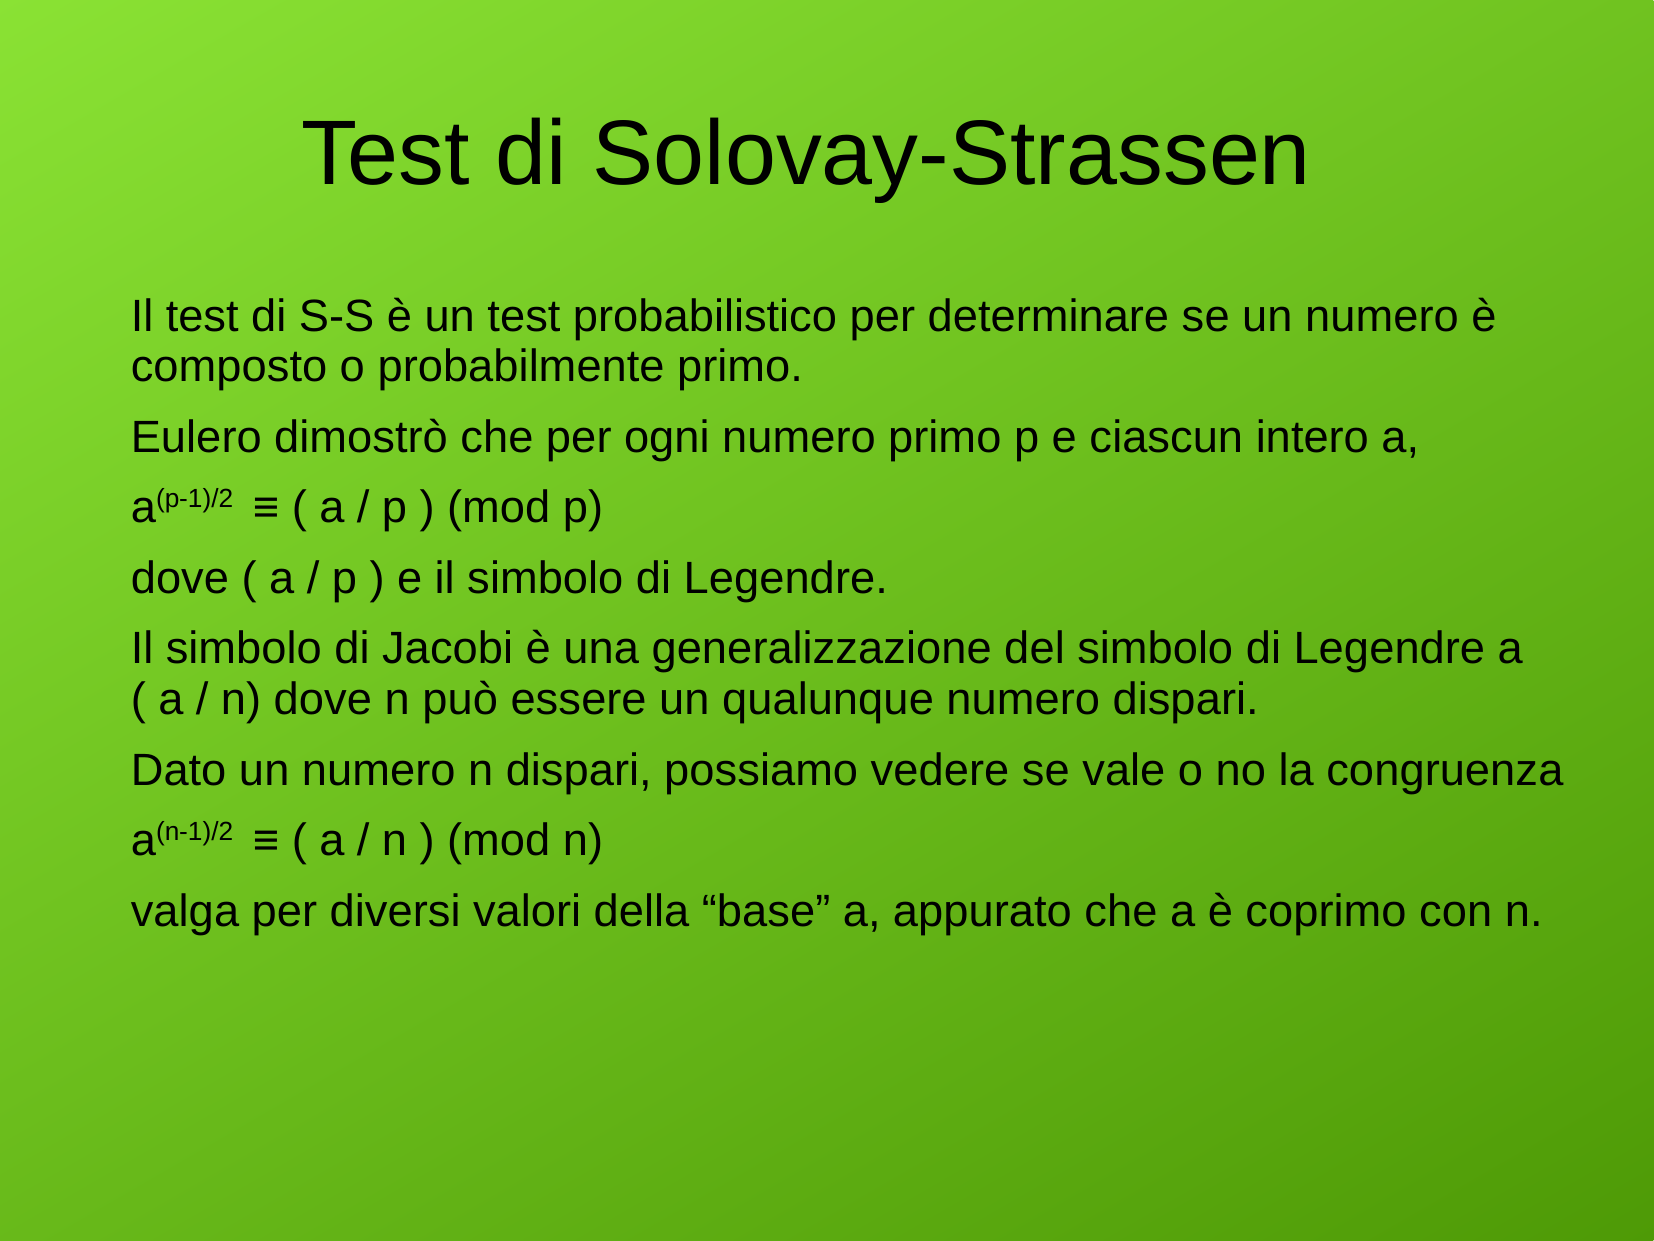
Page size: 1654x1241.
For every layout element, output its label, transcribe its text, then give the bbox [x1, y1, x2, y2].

list Il test di S-S è un test probabilistico per determinare se un numero è composto o probabilmente primo. Eulero dimostrò che per ogni numero primo p e ciascun intero a, a(p-1)/2 ≡ ( a / p ) (mod p) dove ( a / p ) e il simbolo di Legendre. Il simbolo di Jacobi è una generalizzazione del simbolo di Legendre a ( a / n) dove n può essere un qualunque numero dispari. Dato un numero n dispari, possiamo vedere se vale o no la congruenza a(n-1)/2 ≡ ( a / n ) (mod n) valga per diversi valori della “base” a, appurato che a è coprimo con n. [82, 290, 1571, 1010]
title Test di Solovay-Strassen [82, 49, 1571, 257]
